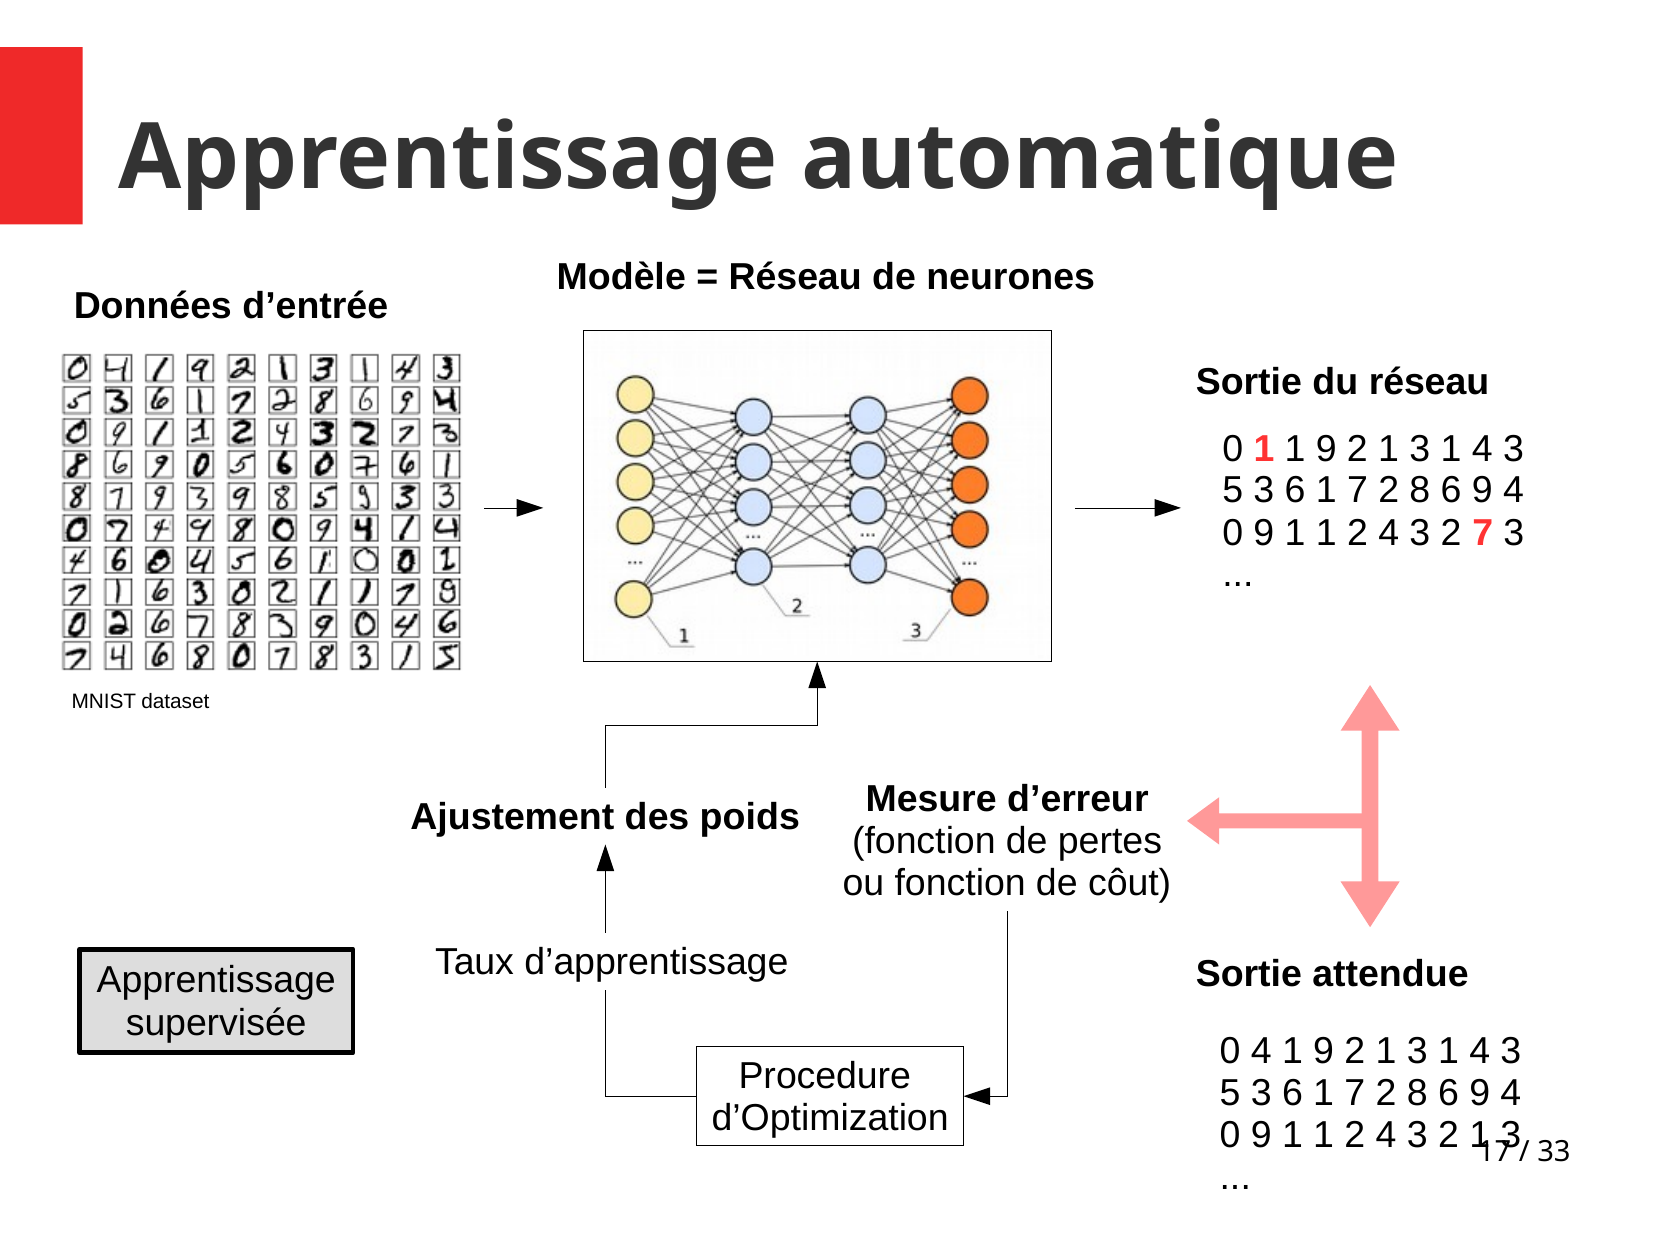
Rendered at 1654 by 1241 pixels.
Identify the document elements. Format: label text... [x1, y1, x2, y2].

text_box 0 4 1 9 2 1 3 1 4 3 5 3 6 1 7 2 8 6 9 4 0 9 1 1 2 4 3 2 1 3 ... [1204, 1021, 1537, 1205]
text_box MNIST dataset [56, 682, 225, 721]
text_box 0 1 1 9 2 1 3 1 4 3 5 3 6 1 7 2 8 6 9 4 0 9 1 1 2 4 3 2 7 3 ... [1207, 419, 1540, 603]
text_box Mesure d’erreur (fonction de pertes ou fonction de côut) [826, 770, 1188, 912]
text_box Procedure d’Optimization [696, 1046, 964, 1146]
text_box Sortie attendue [1181, 944, 1484, 1002]
title Apprentissage automatique [118, 49, 1571, 257]
text_box Modèle = Réseau de neurones [541, 248, 1111, 305]
text_box [1187, 685, 1400, 928]
text_box Taux d’apprentissage [420, 933, 804, 990]
text_box Données d’entrée [59, 277, 404, 335]
text_box Apprentissage supervisée [79, 949, 353, 1053]
picture [583, 330, 1052, 662]
text_box Ajustement des poids [395, 787, 816, 845]
picture [59, 348, 467, 675]
text_box Sortie du réseau [1181, 353, 1505, 411]
